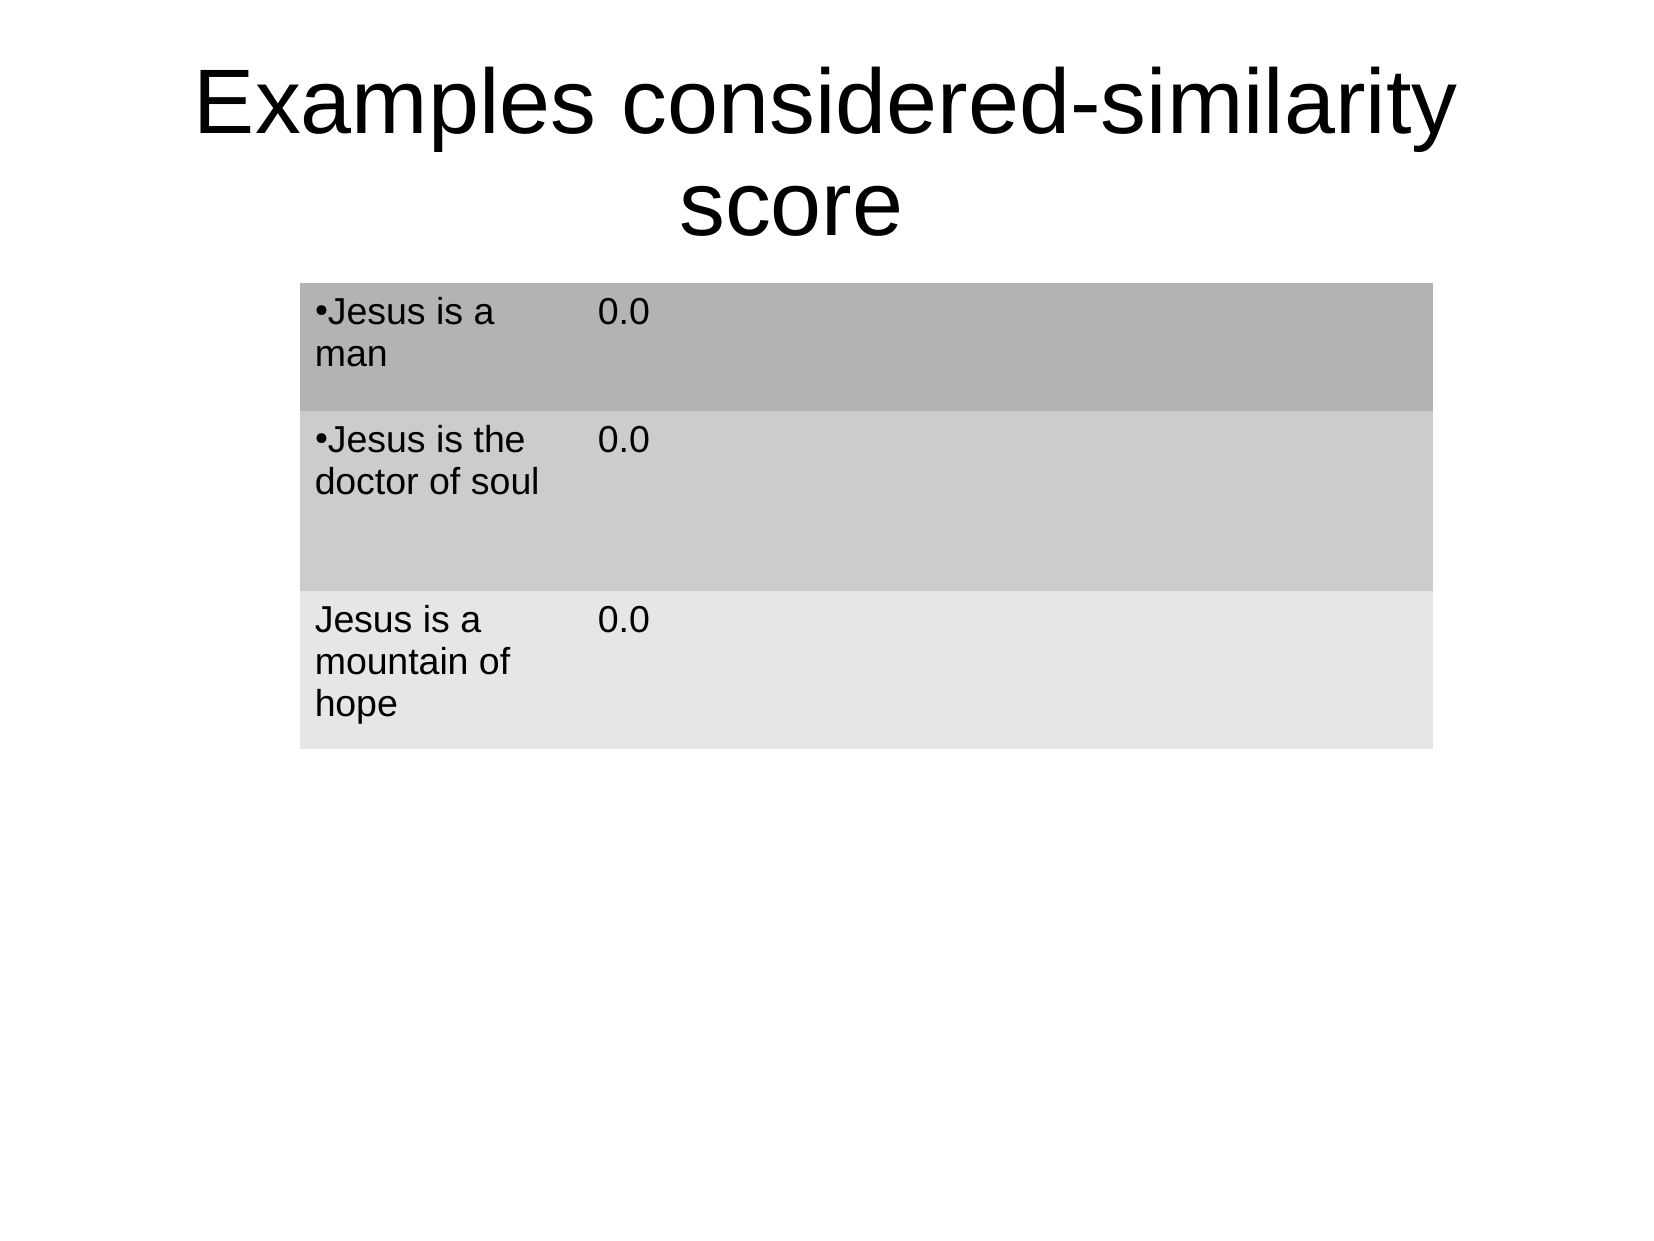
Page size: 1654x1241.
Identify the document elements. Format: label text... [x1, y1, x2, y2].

table_header [1150, 283, 1433, 411]
table_cell Jesus is a mountain of hope [300, 591, 583, 749]
table_cell Jesus is the doctor of soul [300, 411, 583, 591]
table_cell [867, 411, 1150, 591]
table_header 0.0 [583, 283, 867, 411]
table_cell 0.0 [583, 591, 867, 749]
table_header Jesus is a man [300, 283, 583, 411]
table_cell 0.0 [583, 411, 867, 591]
table_header [867, 283, 1150, 411]
title Examples considered-similarity score [82, 49, 1571, 257]
table_cell [1150, 411, 1433, 591]
table_cell [867, 591, 1150, 749]
table_cell [1150, 591, 1433, 749]
